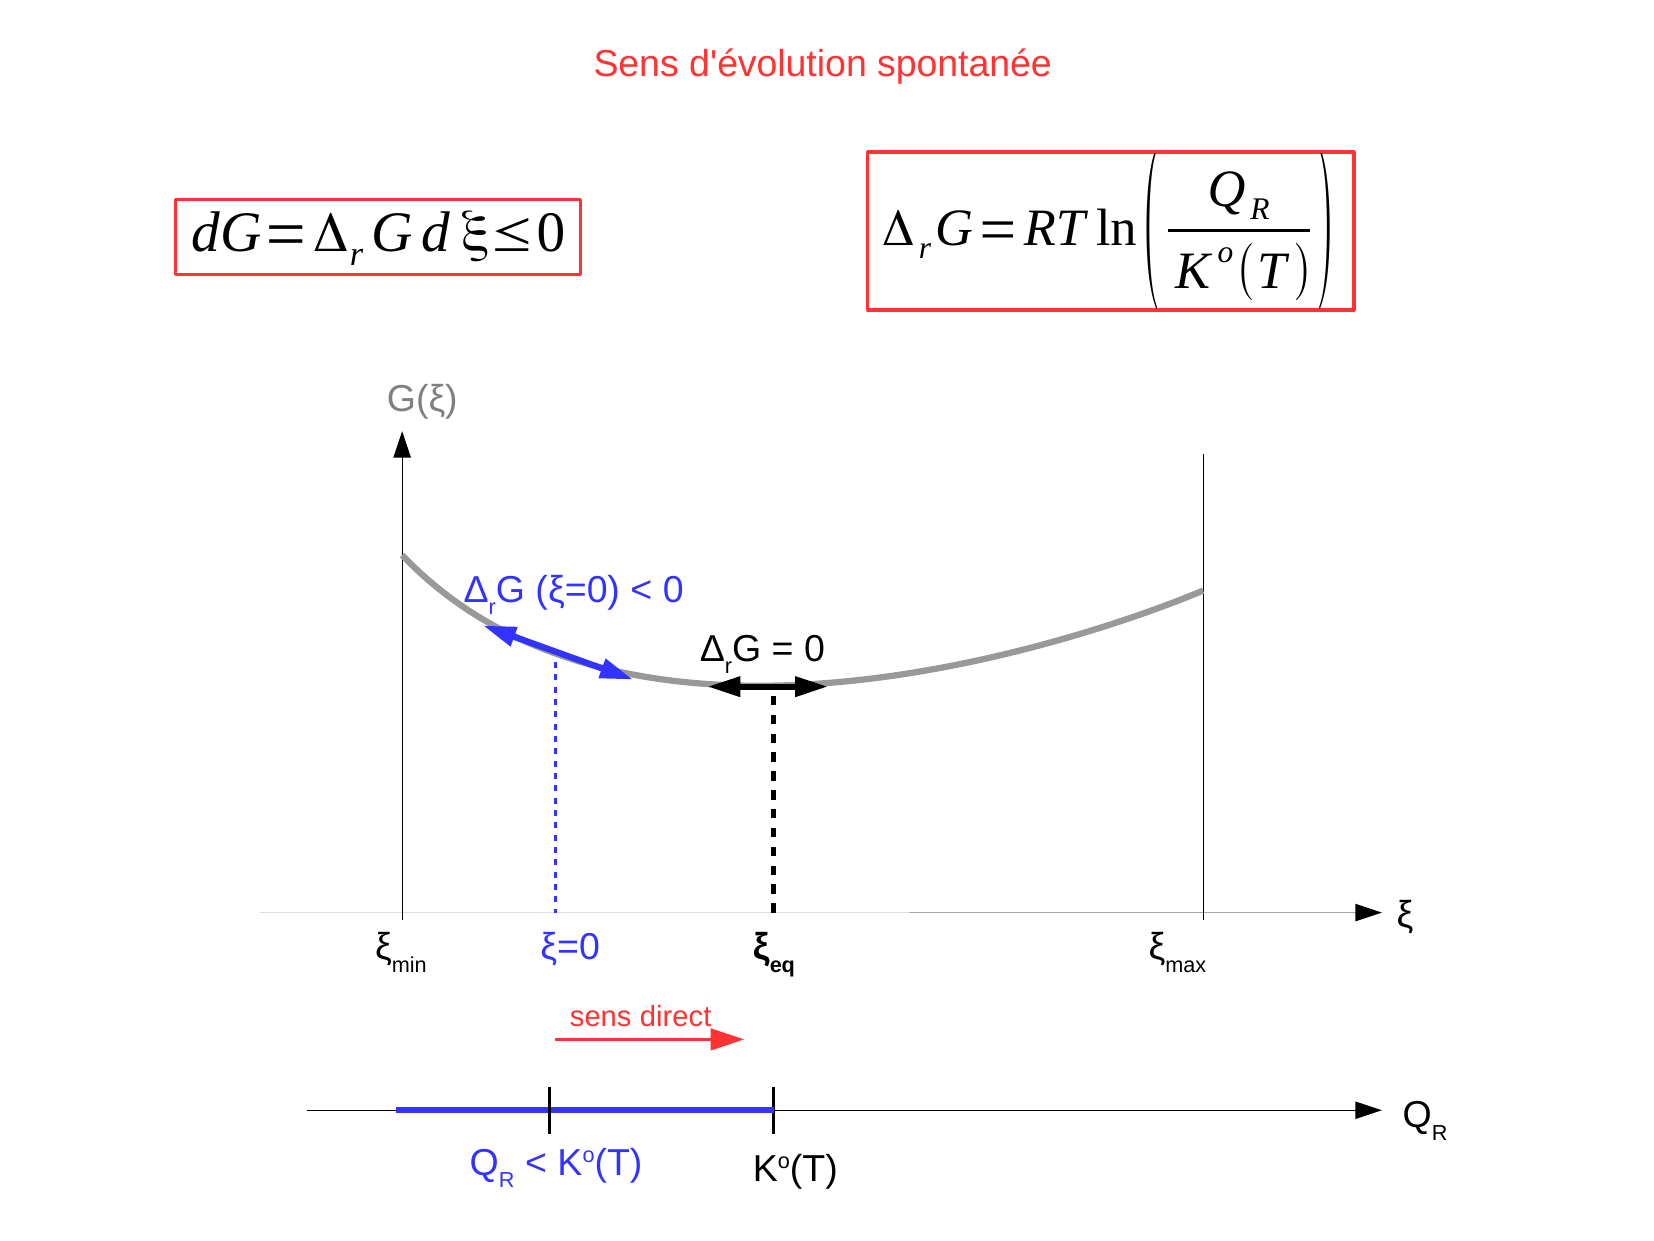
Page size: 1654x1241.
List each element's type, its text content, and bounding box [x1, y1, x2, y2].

chart [177, 200, 579, 273]
text_box ξ=0 [525, 918, 621, 999]
text_box Ko(T) [738, 1139, 857, 1197]
text_box ξmin [360, 918, 455, 999]
text_box ξeq [738, 918, 815, 999]
text_box ΔrG (ξ=0) < 0 [448, 561, 709, 627]
text_box G(ξ) [372, 369, 491, 427]
text_box ξmax [1133, 918, 1268, 999]
text_box QR [1387, 1086, 1530, 1153]
text_box ΔrG = 0 [685, 620, 863, 682]
text_box Sens d'évolution spontanée [578, 35, 1081, 95]
chart [869, 153, 1353, 309]
text_box QR < Ko(T) [454, 1133, 674, 1200]
text_box ξ [1381, 885, 1441, 943]
text_box sens direct [555, 992, 733, 1040]
